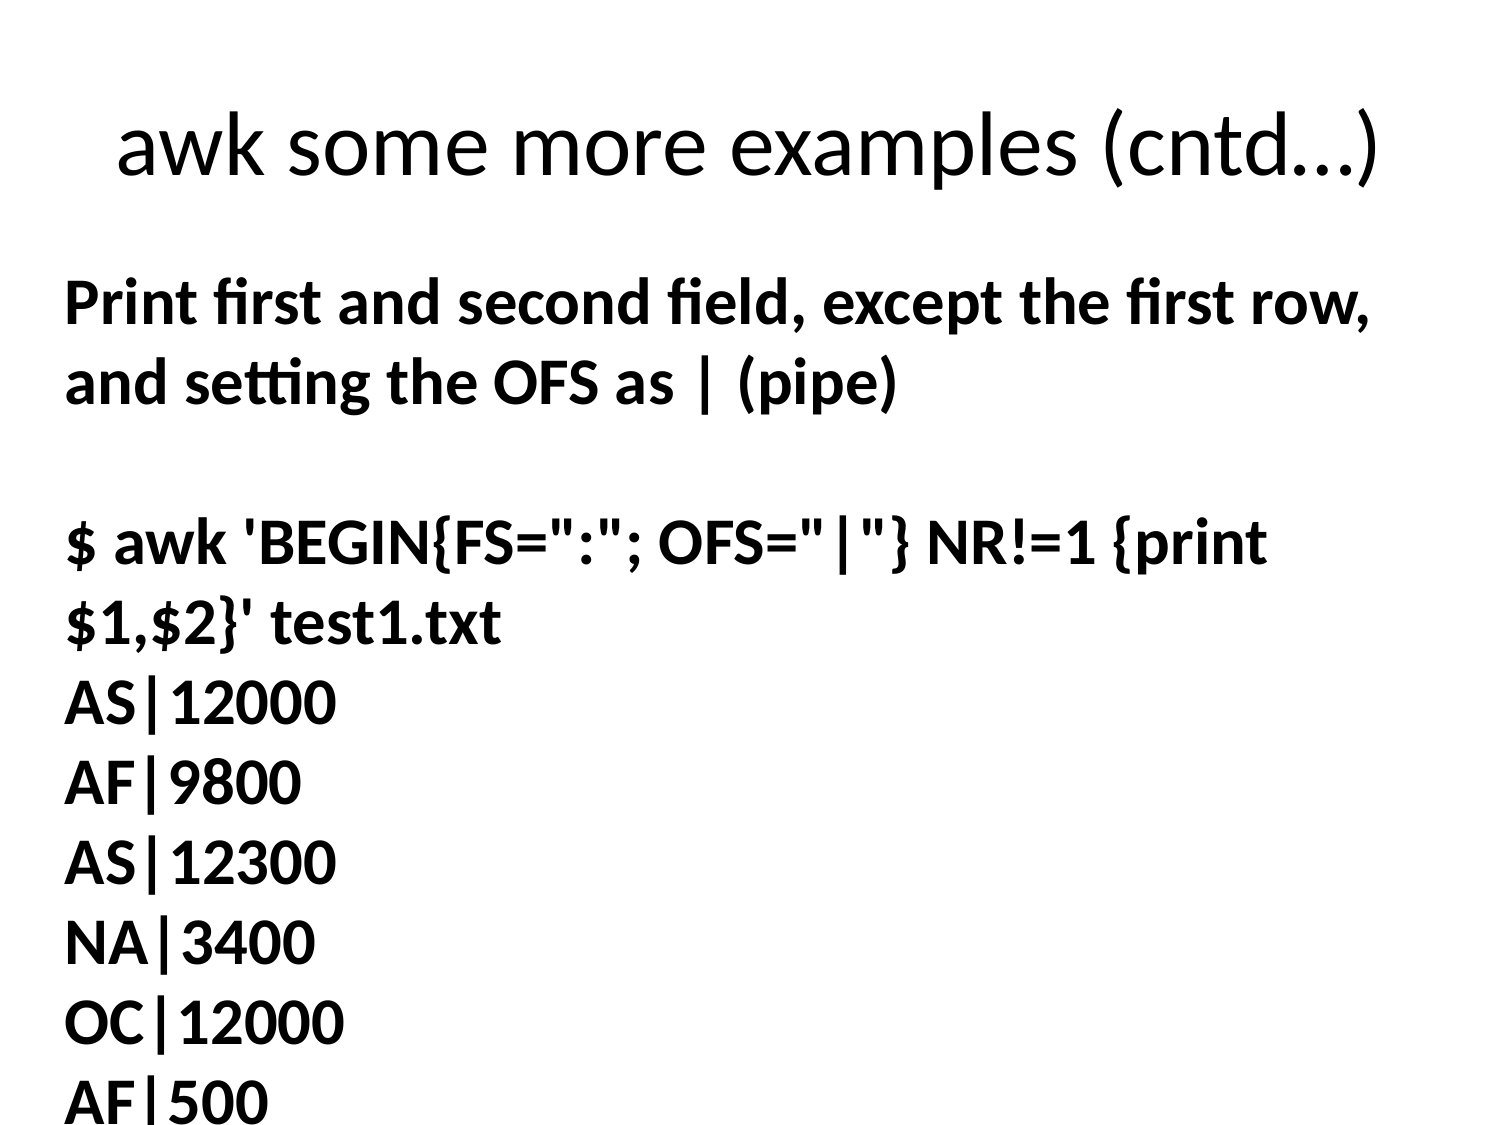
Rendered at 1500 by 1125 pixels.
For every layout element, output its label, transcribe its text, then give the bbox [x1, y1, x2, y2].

text_box Print first and second field, except the first row, and setting the OFS as | (pipe) $ awk 'BEGIN{FS=":"; OFS="|"} NR!=1 {print $1,$2}' test1.txt AS|12000 AF|9800 AS|12300 NA|3400 OC|12000 AF|500 AS|1000 [50, 250, 1475, 993]
text_box awk some more examples (cntd…) [75, 45, 1425, 233]
